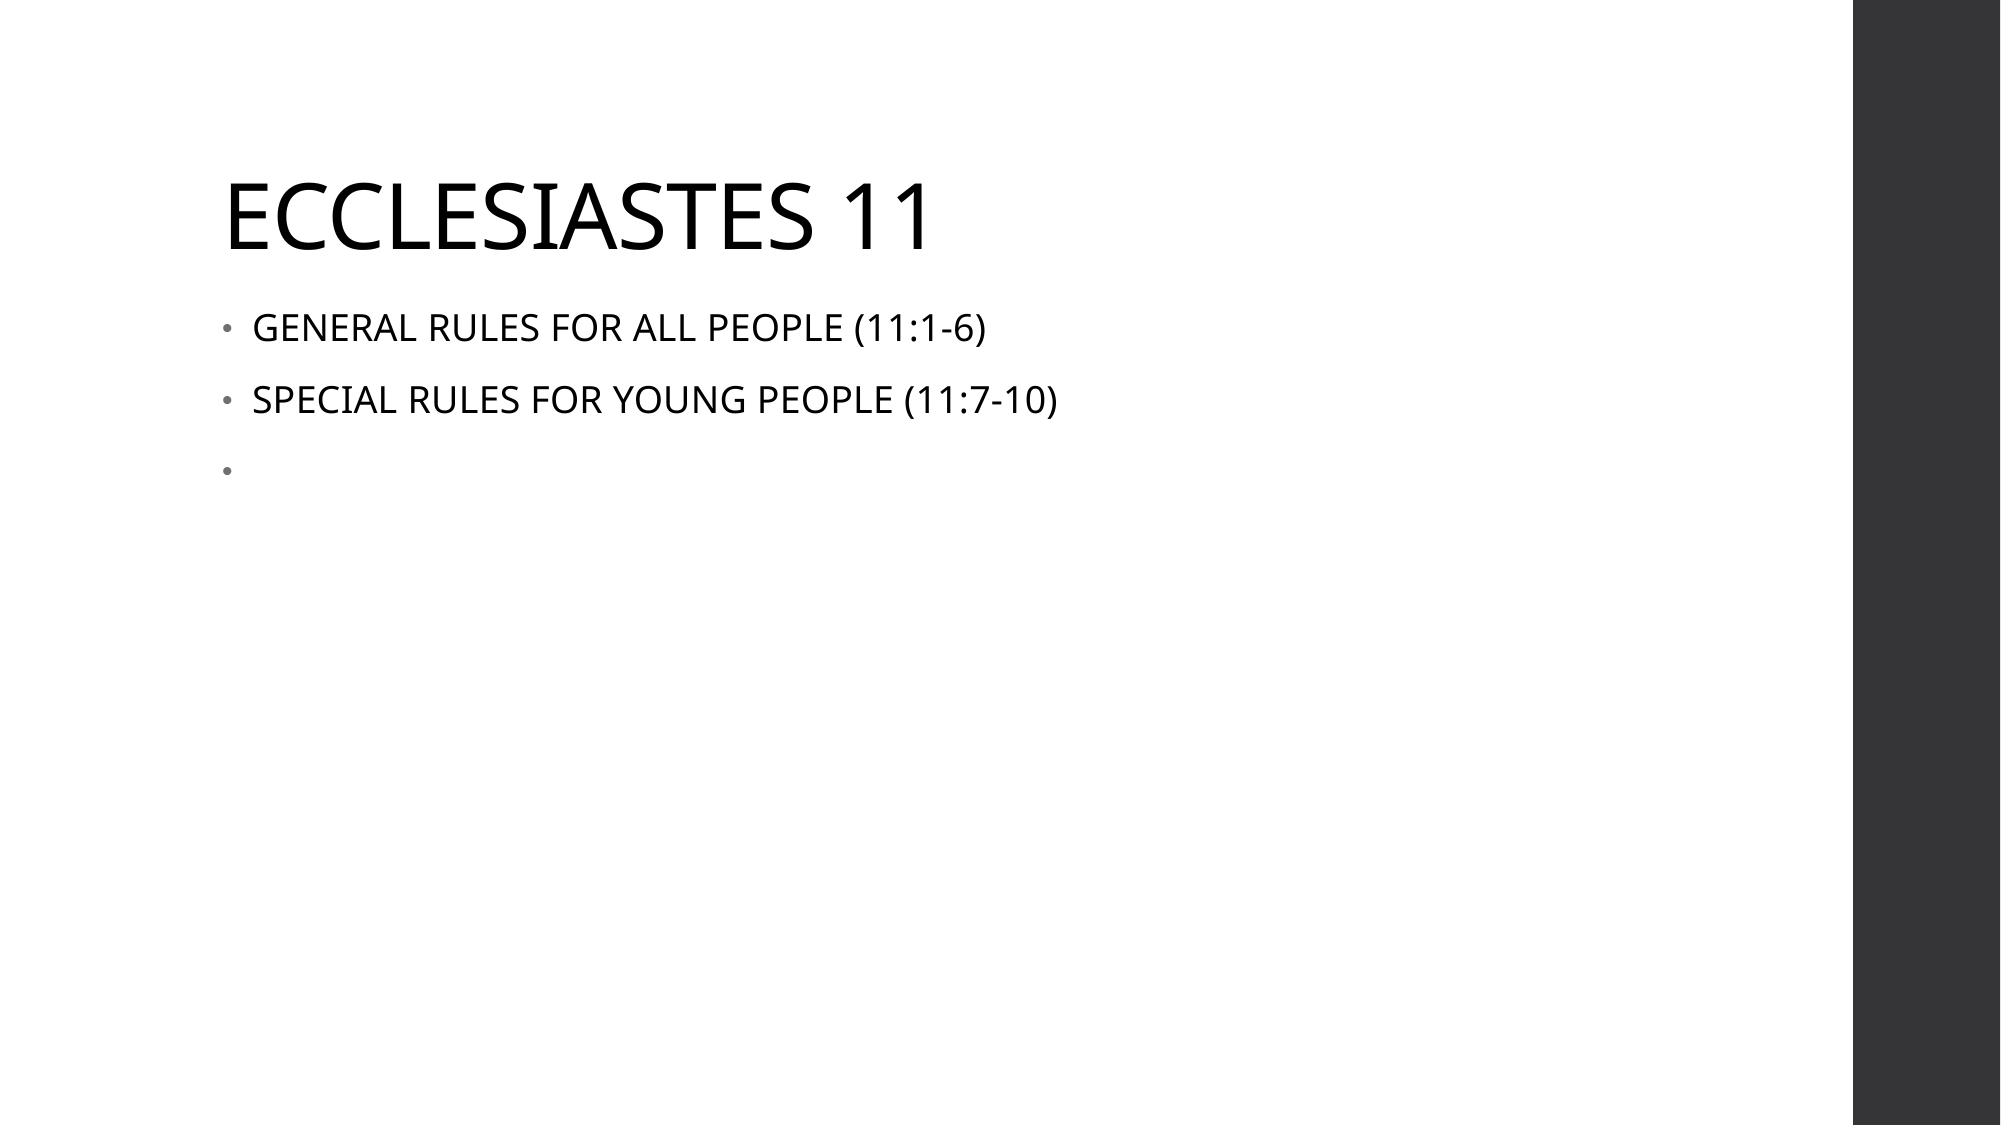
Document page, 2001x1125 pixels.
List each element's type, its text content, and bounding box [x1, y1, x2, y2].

title ECCLESIASTES 11 [206, 60, 1797, 278]
list GENERAL RULES FOR ALL PEOPLE (11:1-6) SPECIAL RULES FOR YOUNG PEOPLE (11:7-10) [206, 299, 1617, 1014]
